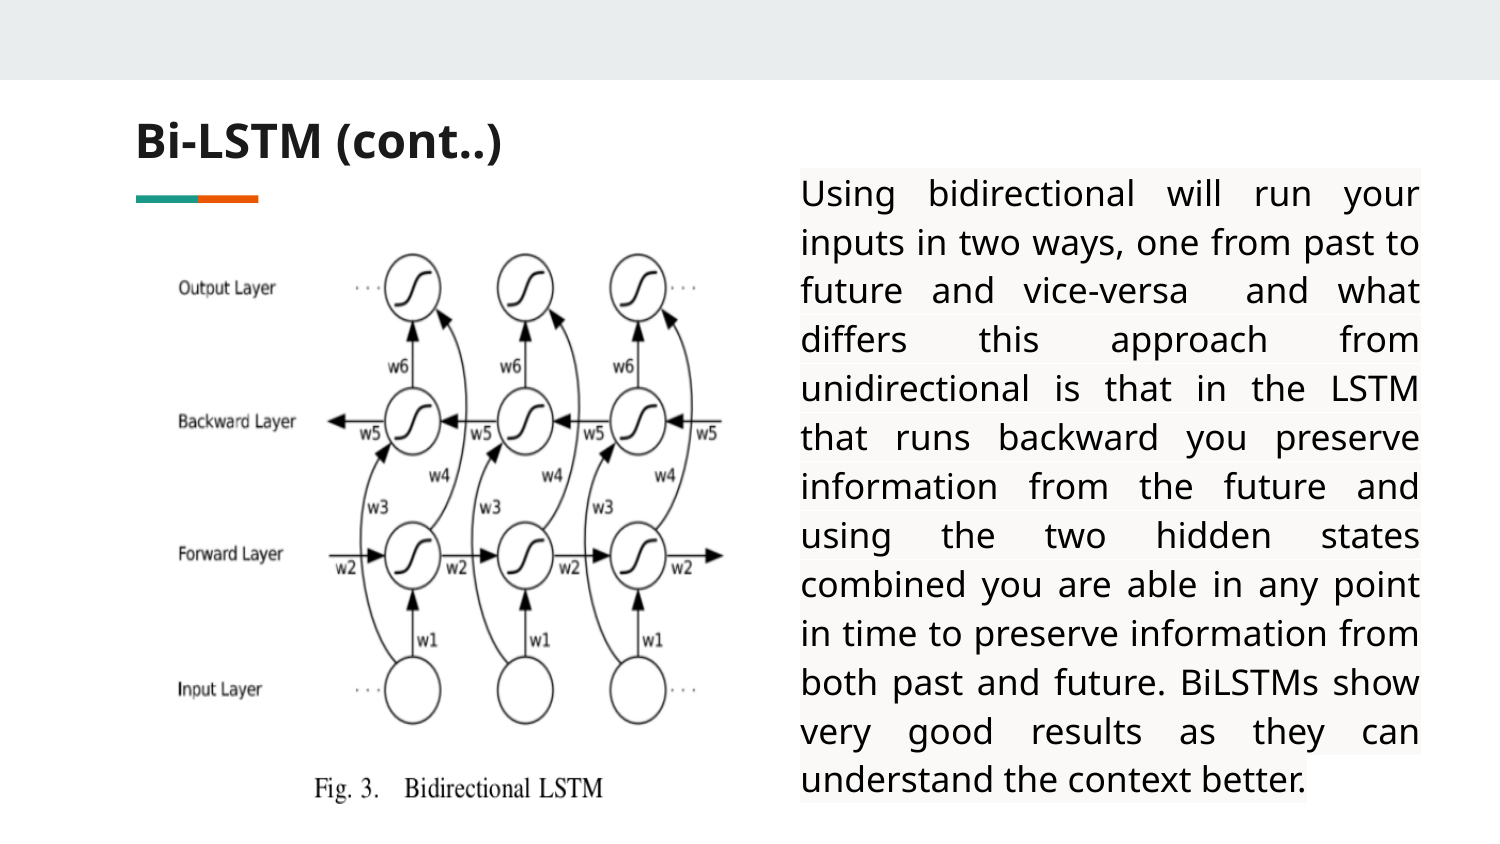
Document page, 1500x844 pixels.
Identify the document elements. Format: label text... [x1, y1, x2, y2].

list Using bidirectional will run your inputs in two ways, one from past to future and vice-versa and what differs this approach from unidirectional is that in the LSTM that runs backward you preserve information from the future and using the two hidden states combined you are able in any point in time to preserve information from both past and future. BiLSTMs show very good results as they can understand the context better. [785, 149, 1436, 796]
title Bi-LSTM (cont..) [119, 95, 1381, 184]
picture [135, 221, 786, 813]
